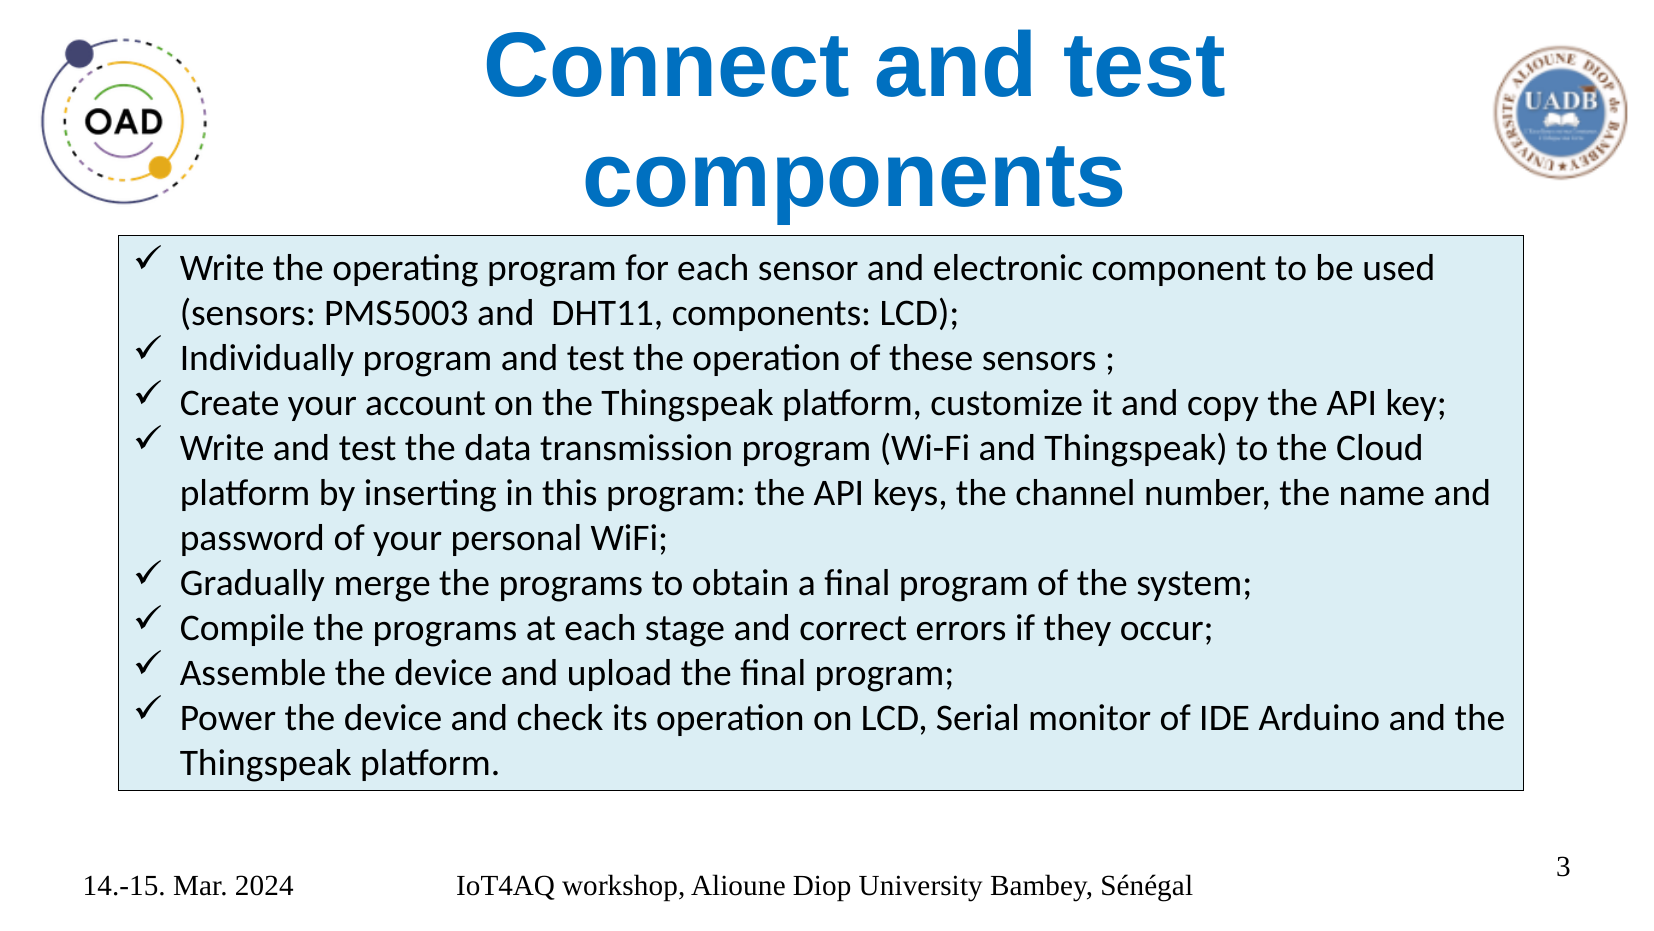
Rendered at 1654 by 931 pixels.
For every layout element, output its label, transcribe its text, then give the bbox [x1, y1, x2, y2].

picture [0, 24, 242, 225]
picture [1482, 37, 1641, 188]
slide_number 14.-15. Mar. 2024 [82, 866, 338, 931]
slide_number <number> [1312, 847, 1571, 912]
footer IoT4AQ workshop, Alioune Diop University Bambey, Sénégal [338, 866, 1313, 931]
title Connect and test components [271, 37, 1439, 193]
text_box Write the operating program for each sensor and electronic component to be used (sensors: PMS5003 and DHT11, components: LCD); Individually program and test the operation of these sensors ; Create your account on the Thingspeak platform, customize it and copy the API key; Write and test the data transmission program (Wi-Fi and Thingspeak) to the Cloud platform by inserting in this program: the API keys, the channel number, the name and password of your personal WiFi; Gradually merge the programs to obtain a final program of the system; Compile the programs at each stage and correct errors if they occur; Assemble the device and upload the final program; Power the device and check its operation on LCD, Serial monitor of IDE Arduino and the Thingspeak platform. [118, 235, 1524, 791]
